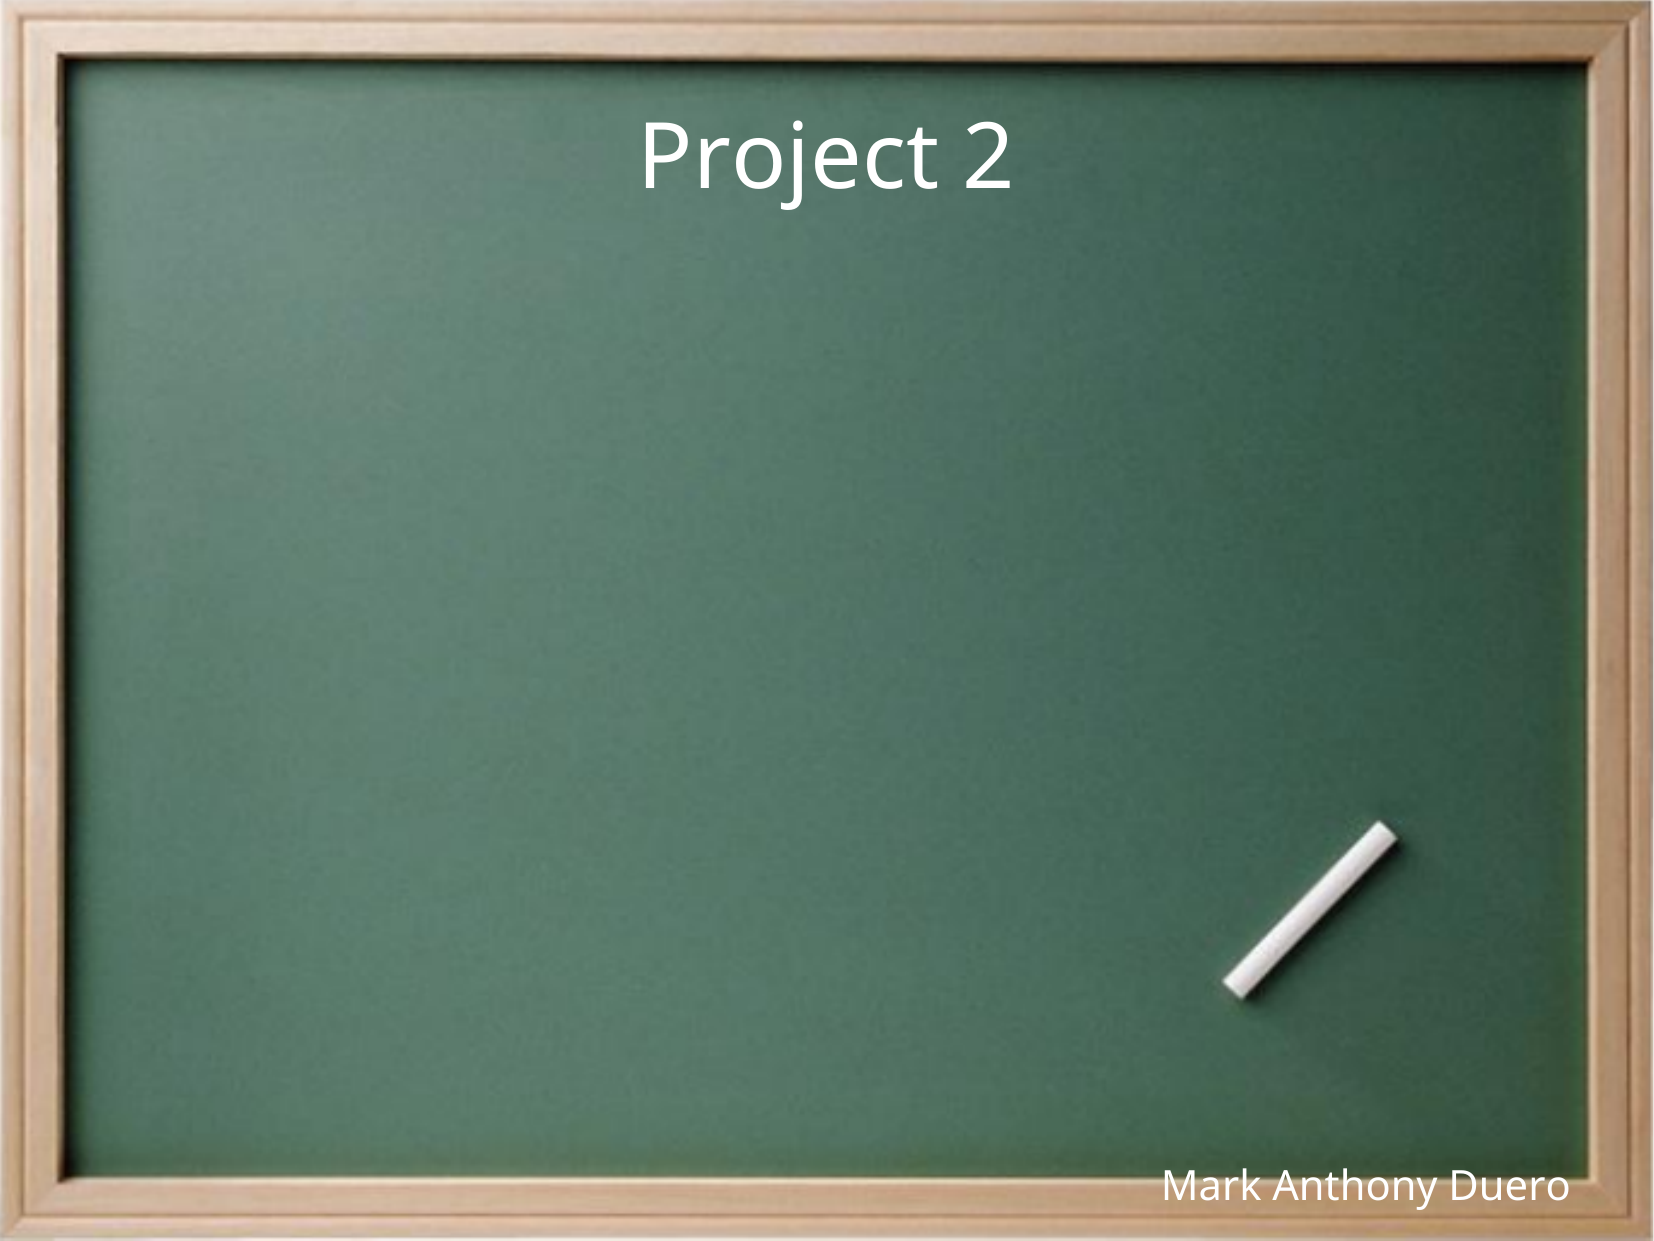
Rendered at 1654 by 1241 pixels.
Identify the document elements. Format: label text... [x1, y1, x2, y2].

list Mark Anthony Duero [82, 290, 1571, 1119]
title Project 2 [82, 49, 1571, 257]
picture [0, 0, 1654, 1241]
